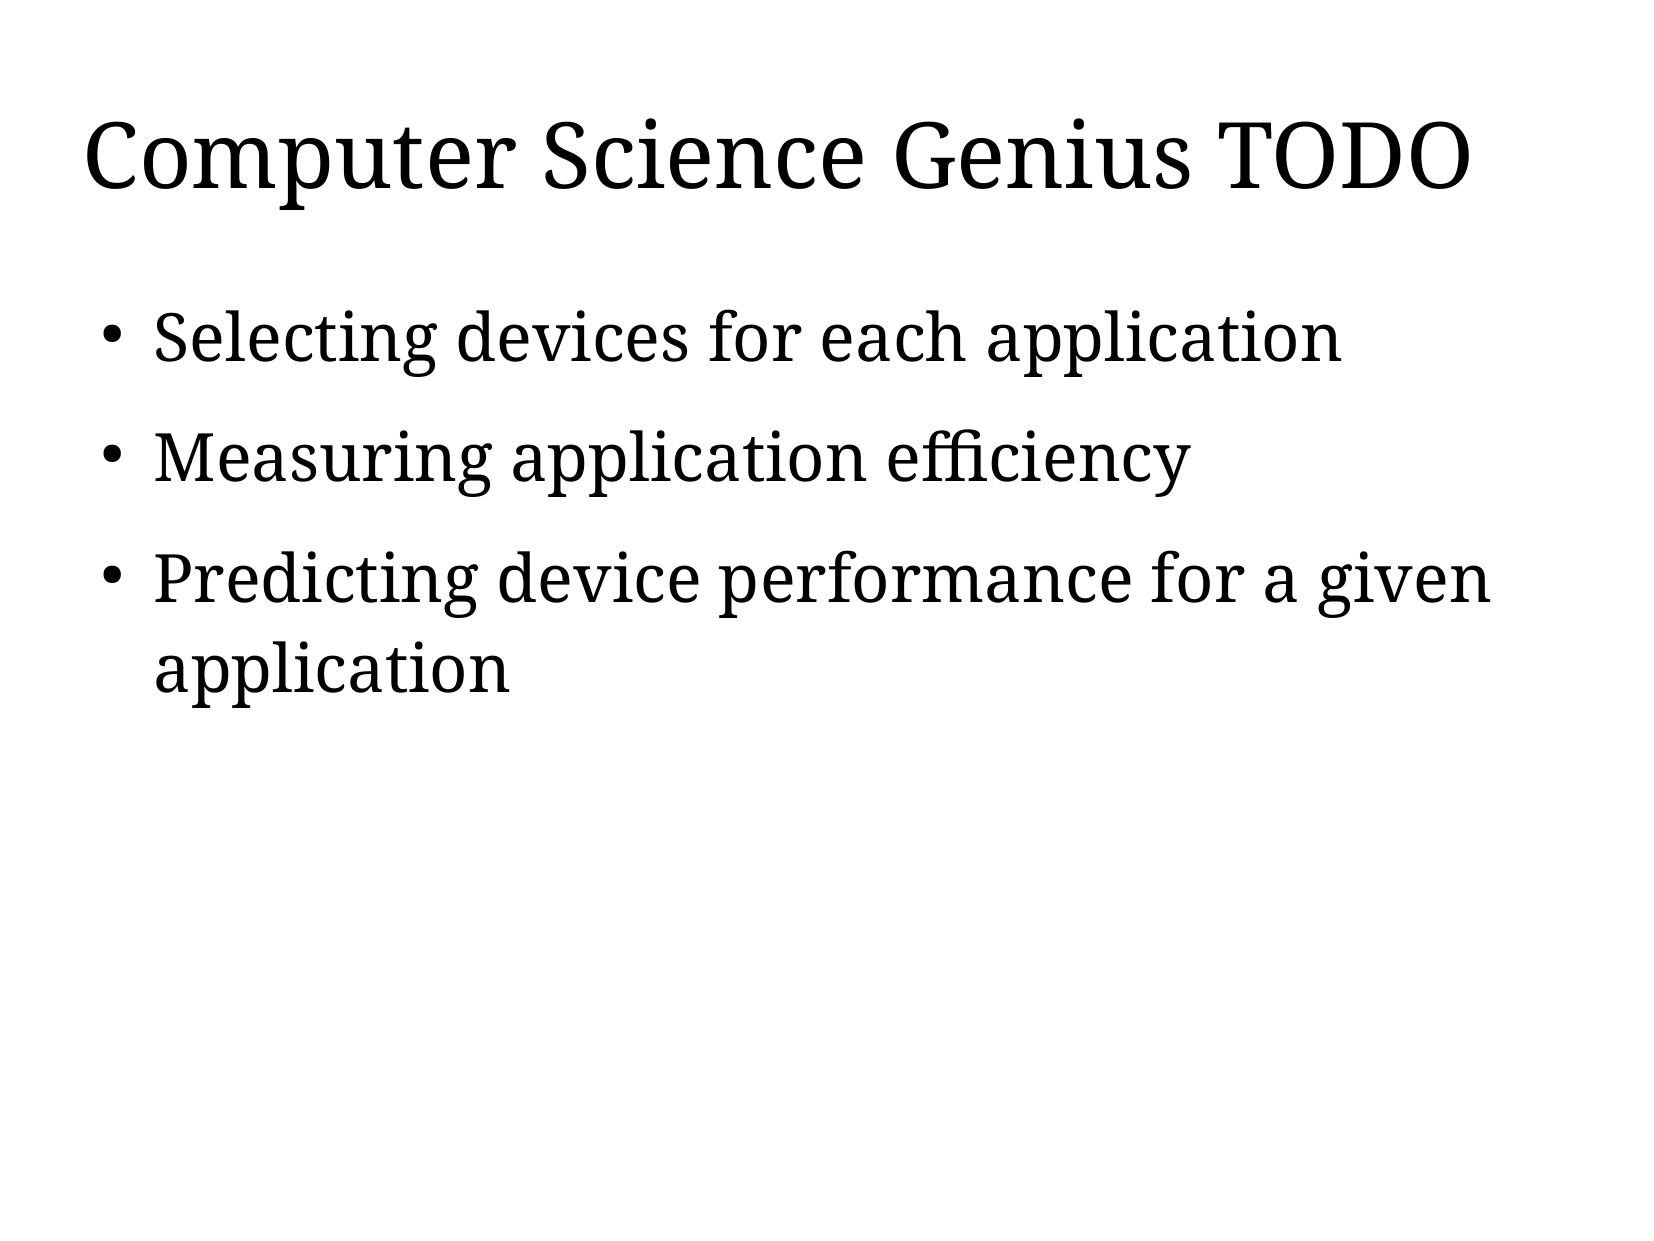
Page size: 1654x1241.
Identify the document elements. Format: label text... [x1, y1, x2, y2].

list Selecting devices for each application Measuring application efficiency Predicting device performance for a given application [82, 290, 1571, 1094]
title Computer Science Genius TODO [82, 49, 1571, 257]
